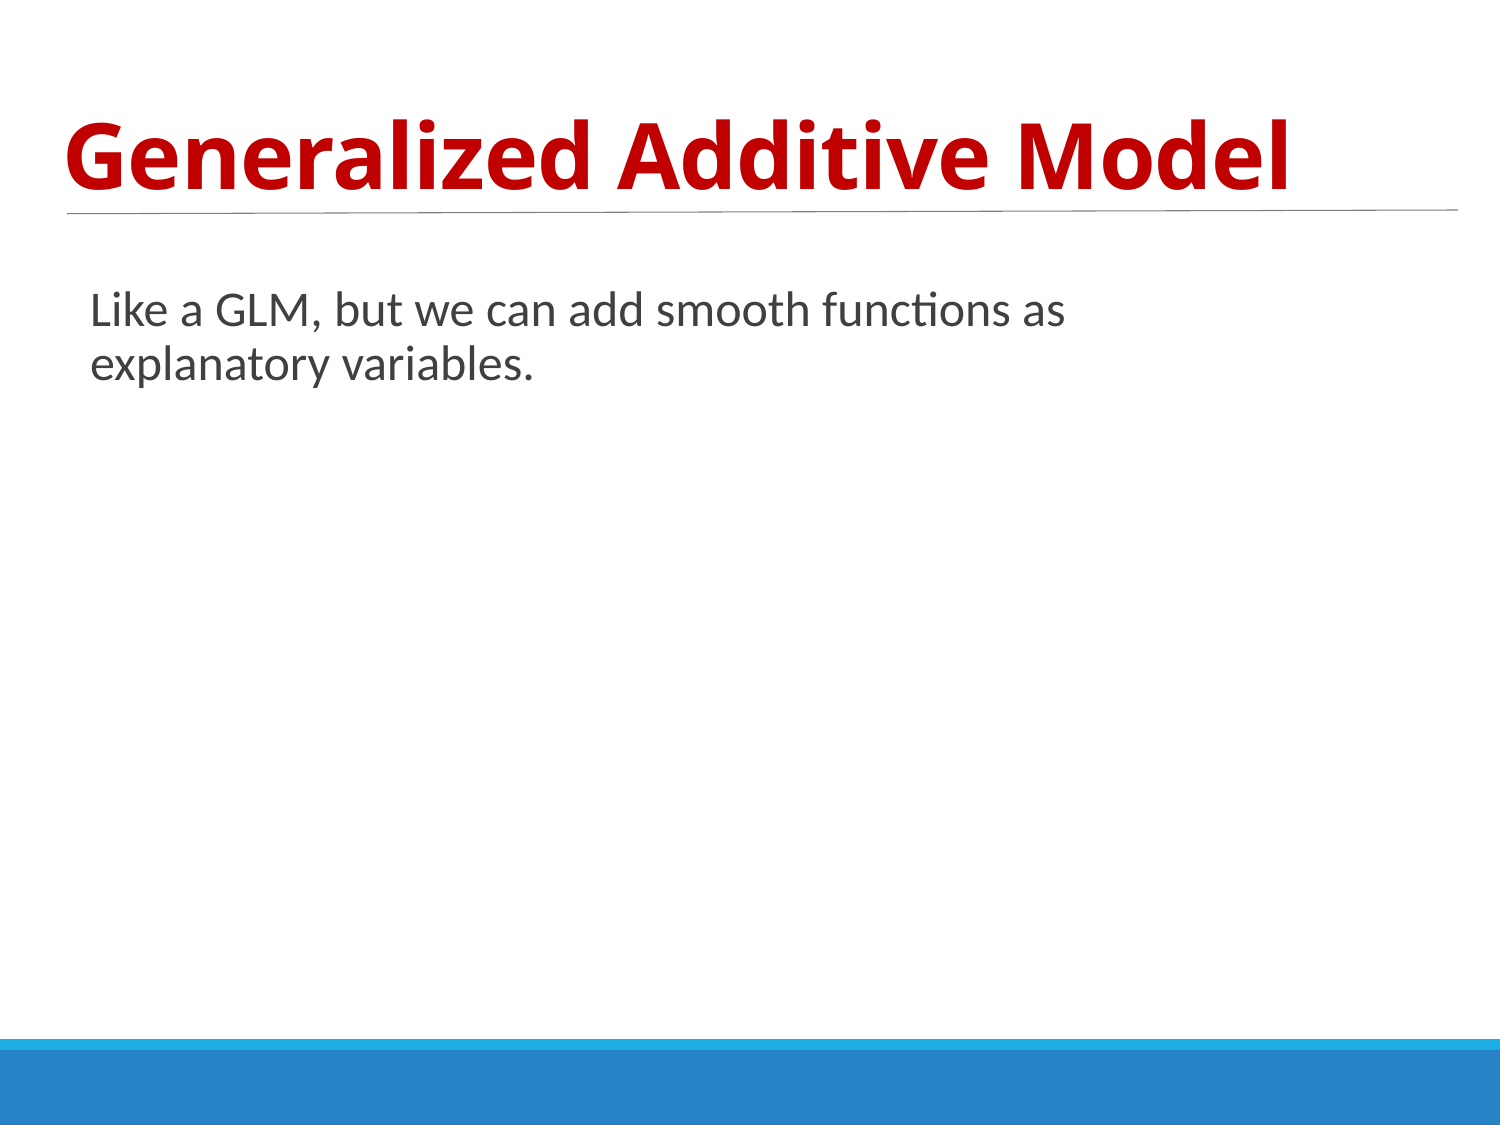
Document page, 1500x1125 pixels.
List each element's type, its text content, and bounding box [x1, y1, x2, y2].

title Generalized Additive Model [62, 59, 1471, 258]
list Like a GLM, but we can add smooth functions as explanatory variables. [75, 275, 1231, 961]
